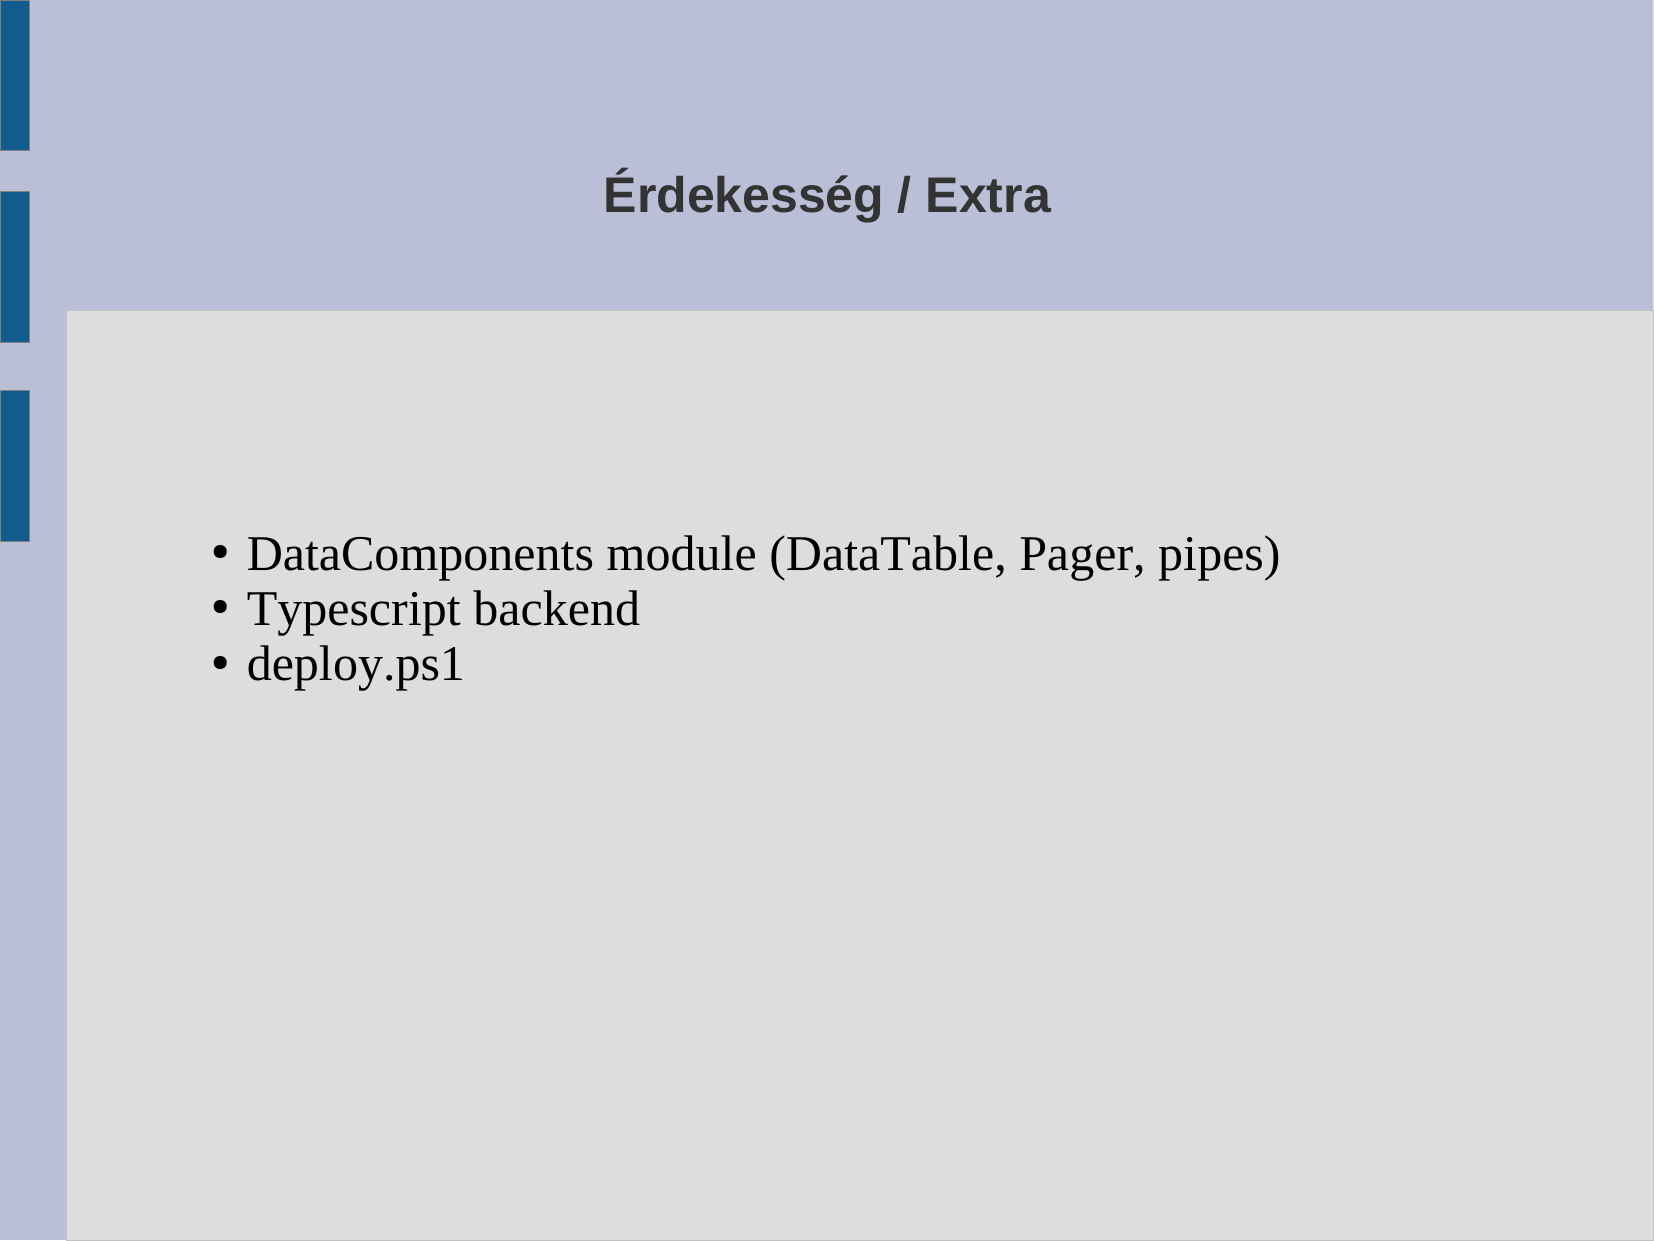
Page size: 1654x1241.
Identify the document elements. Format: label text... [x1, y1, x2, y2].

subtitle DataComponents module (DataTable, Pager, pipes) Typescript backend deploy.ps1 [121, 91, 1534, 1127]
